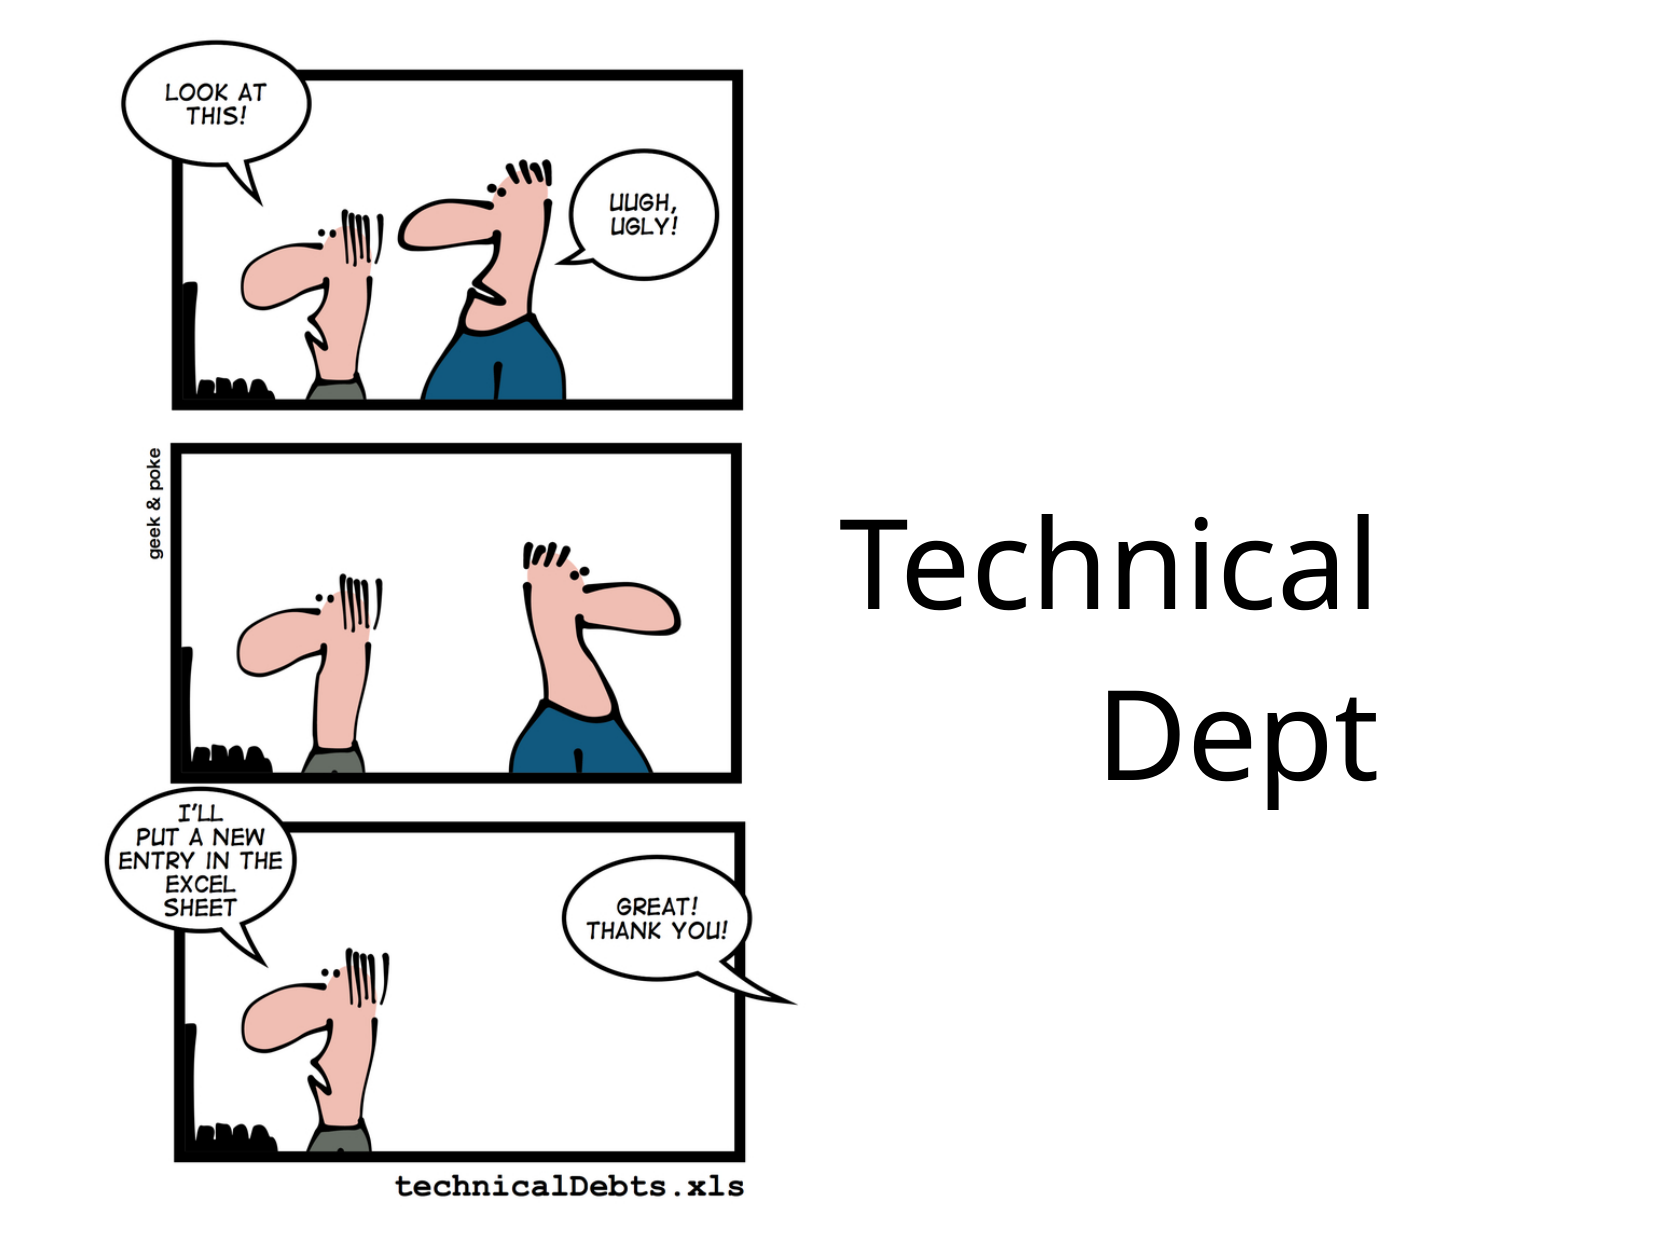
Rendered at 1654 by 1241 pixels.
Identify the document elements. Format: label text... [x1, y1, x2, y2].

text_box Technical Dept [825, 468, 1594, 803]
picture [0, 0, 978, 1241]
